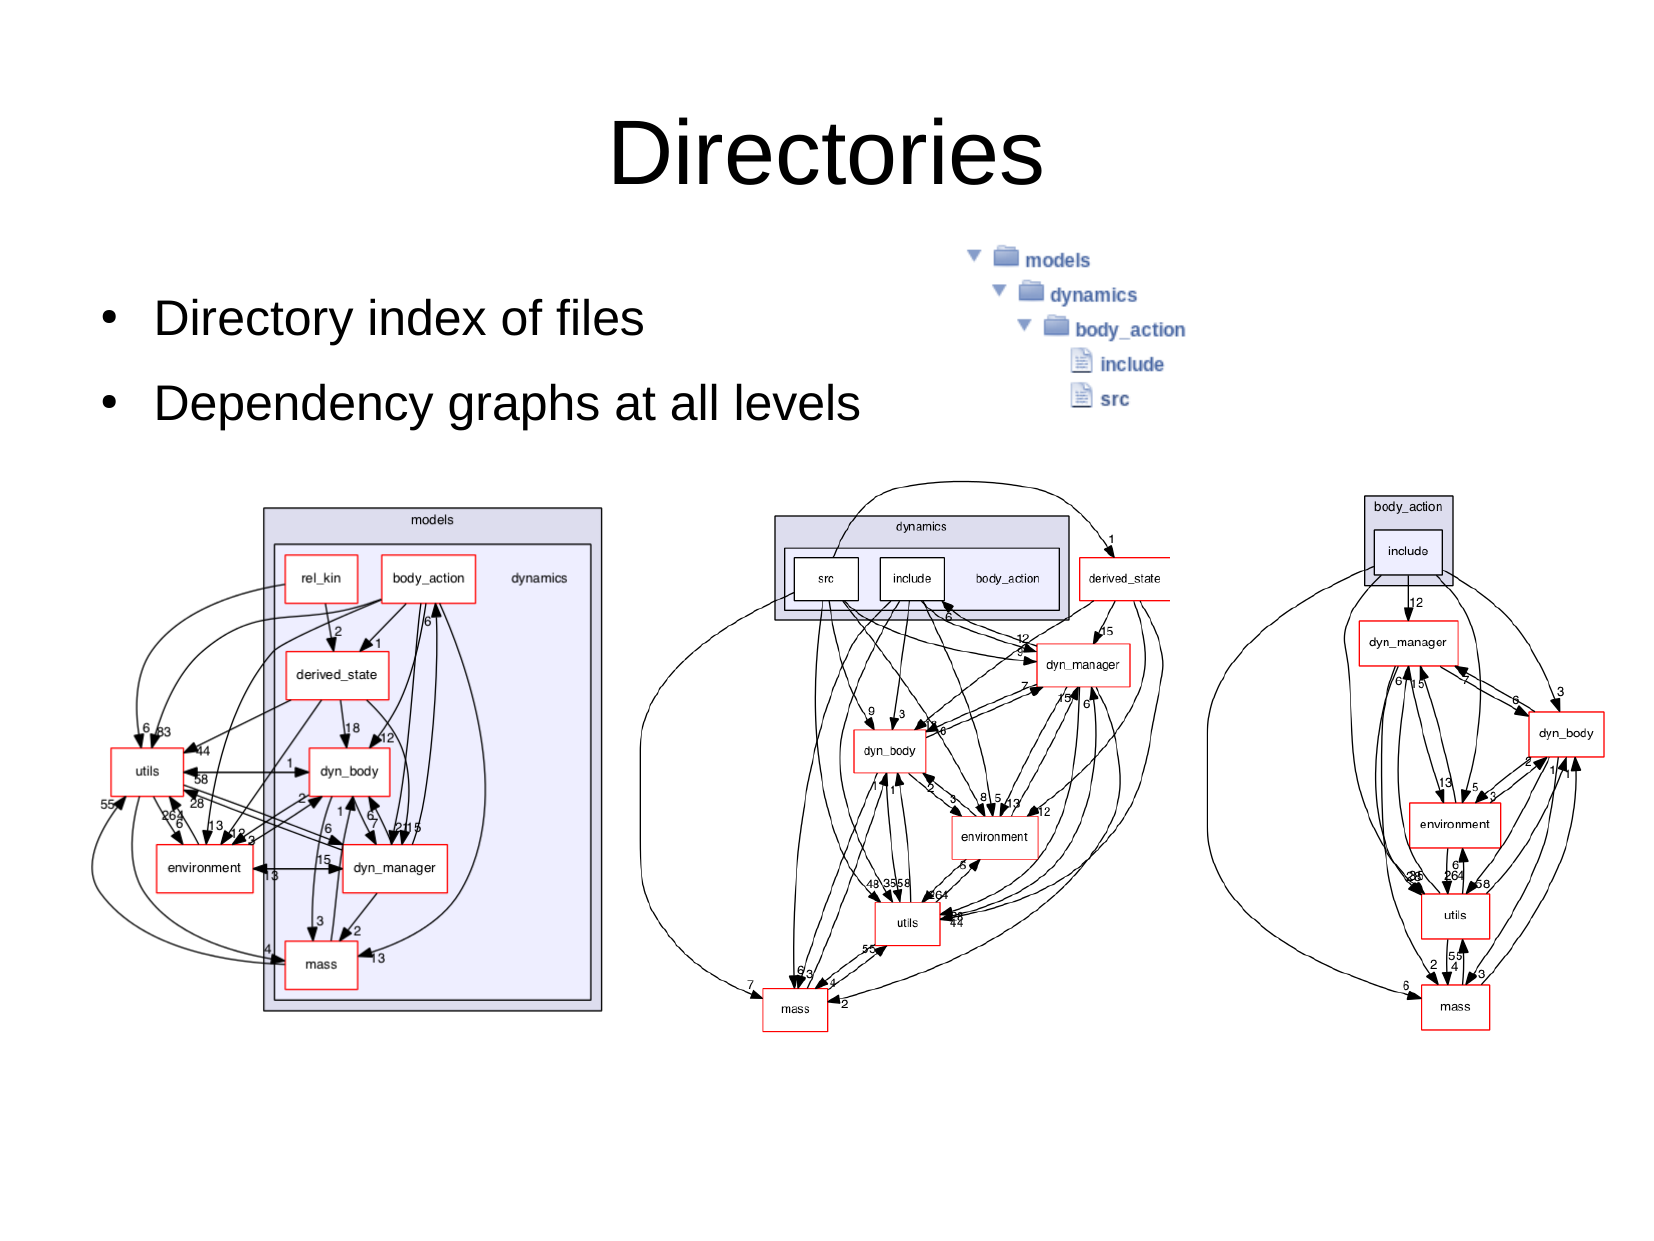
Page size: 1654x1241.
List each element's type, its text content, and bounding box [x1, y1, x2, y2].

title Directories [82, 49, 1571, 257]
picture [958, 239, 1336, 414]
list Directory index of files Dependency graphs at all levels [82, 290, 1571, 487]
picture [30, 470, 1621, 1051]
